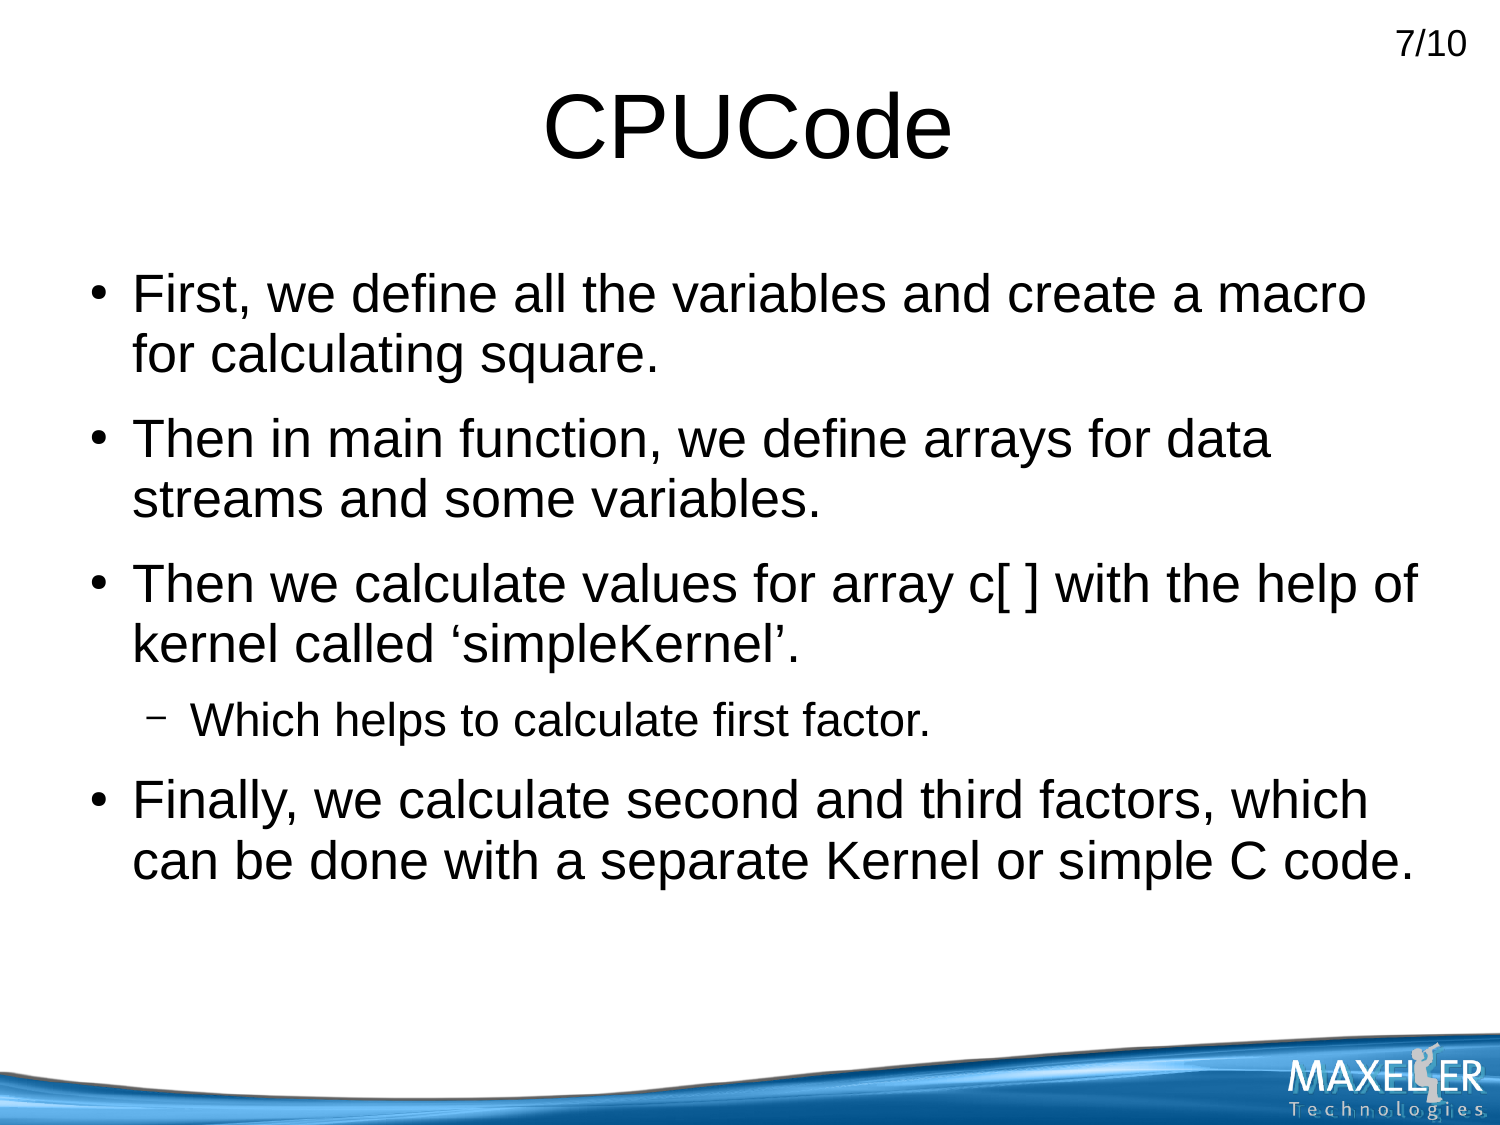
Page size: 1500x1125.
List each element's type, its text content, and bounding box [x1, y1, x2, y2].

title CPUCode [75, 45, 1424, 208]
picture [0, 1023, 1500, 1125]
list First, we define all the variables and create a macro for calculating square. Then in main function, we define arrays for data streams and some variables. Then we calculate values for array c[ ] with the help of kernel called ‘simpleKernel’. Which helps to calculate first factor. Finally, we calculate second and third factors, which can be done with a separate Kernel or simple C code. [75, 263, 1425, 916]
text_box 7/10 [1380, 15, 1486, 72]
